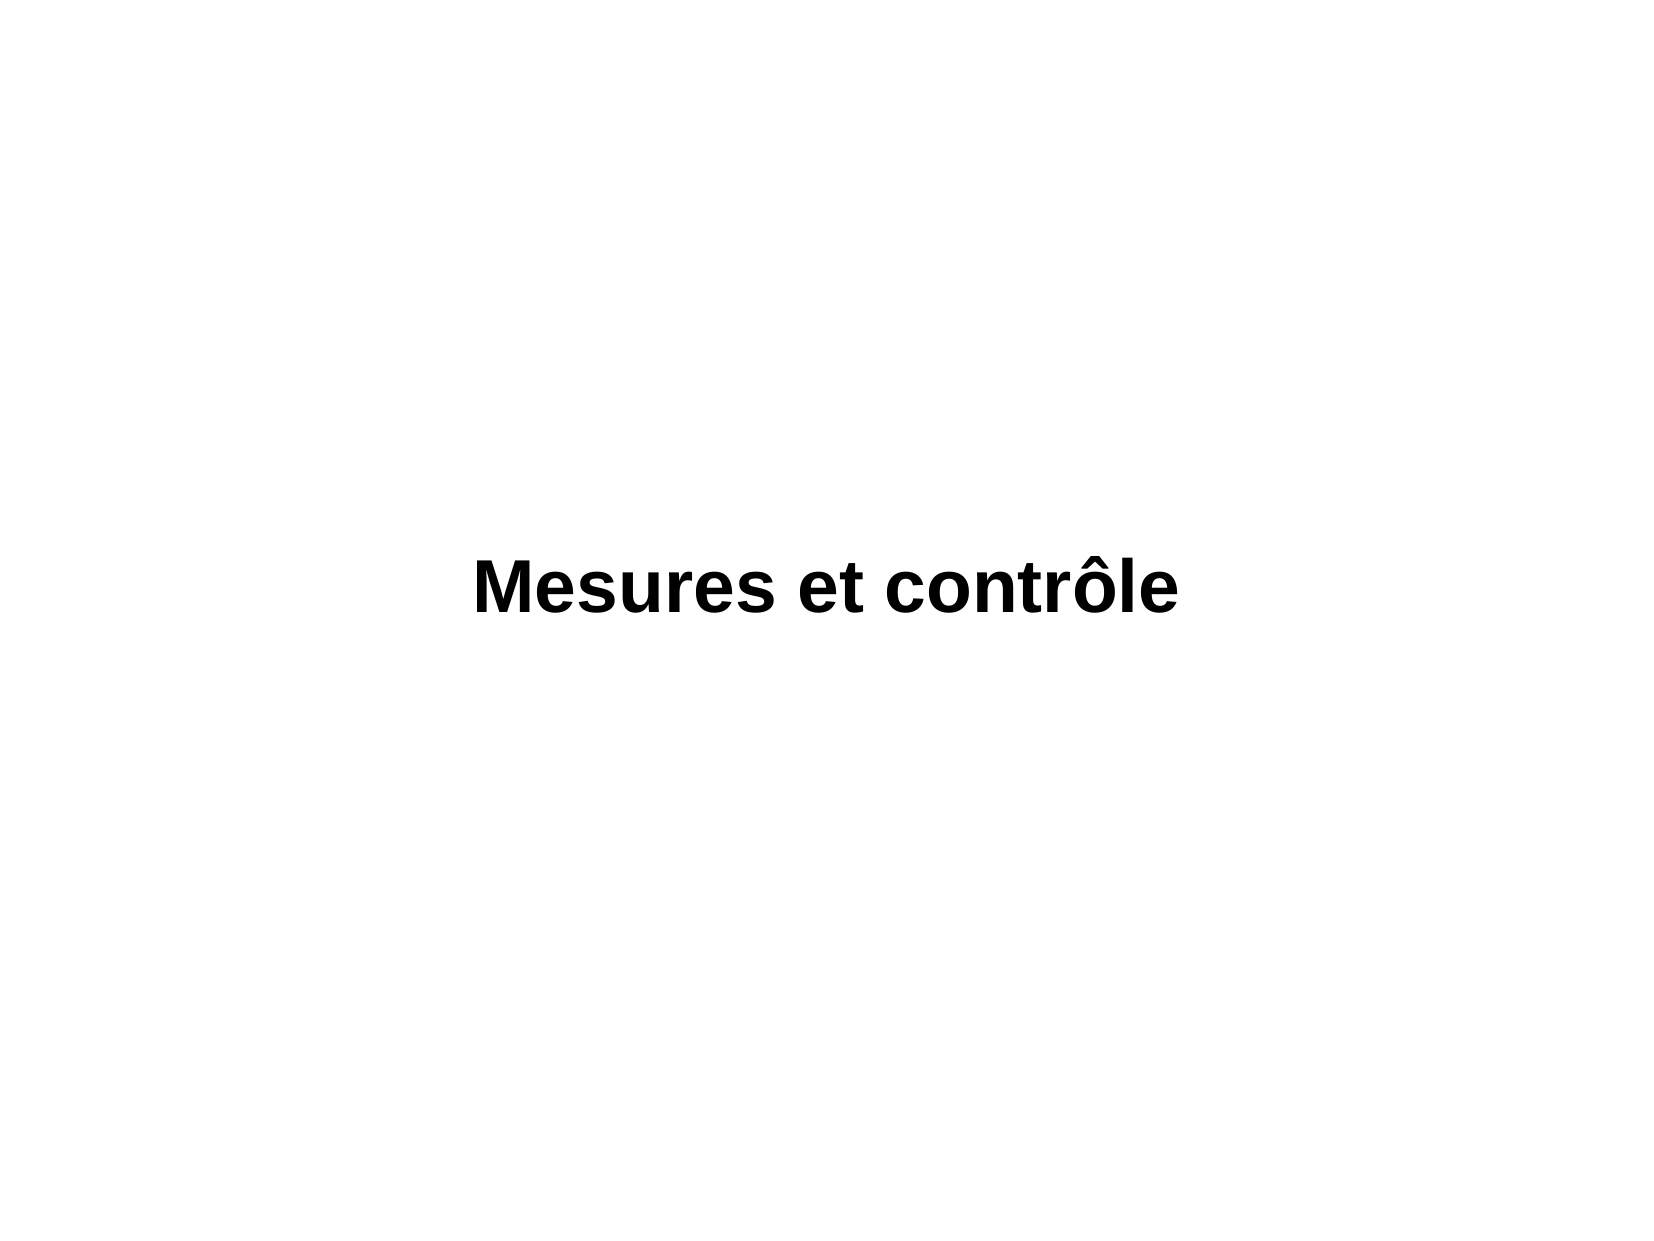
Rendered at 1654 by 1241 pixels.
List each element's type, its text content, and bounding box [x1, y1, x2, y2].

text_box Mesures et contrôle [0, 537, 1654, 637]
